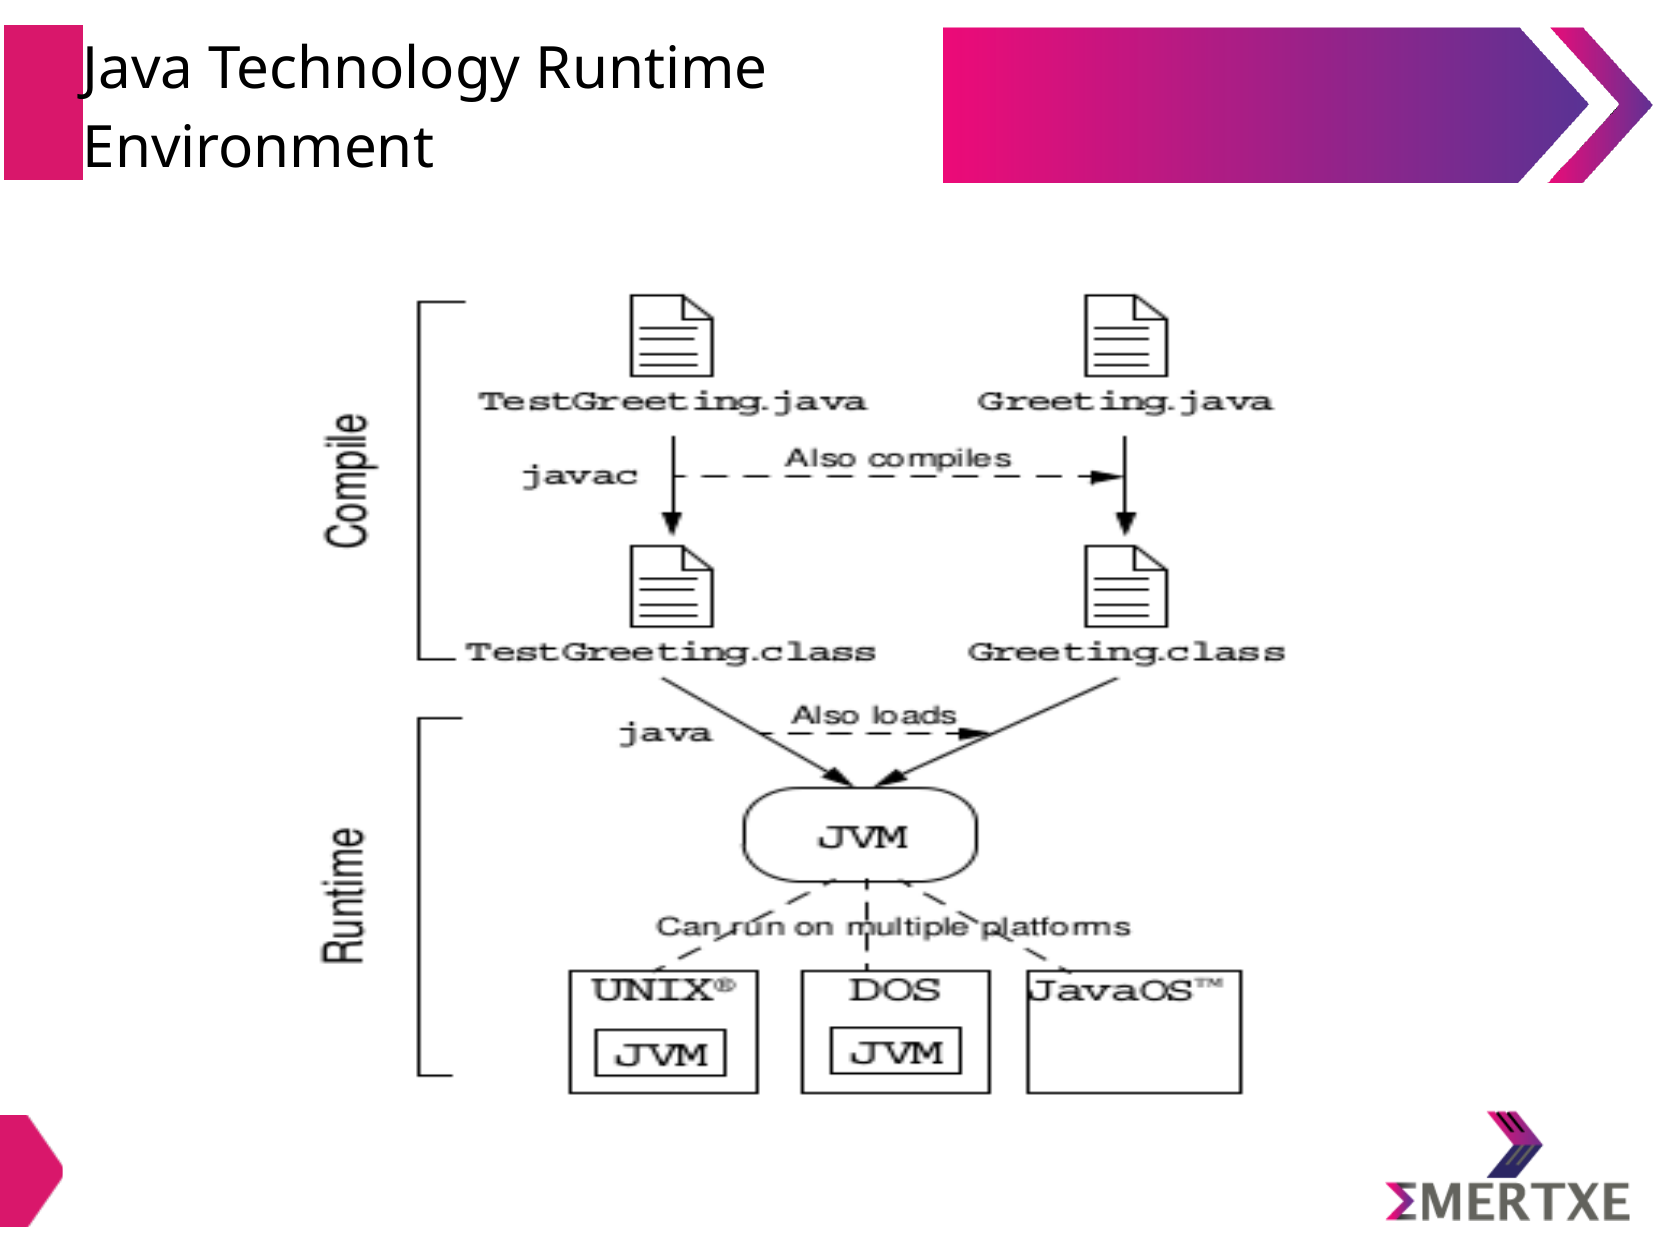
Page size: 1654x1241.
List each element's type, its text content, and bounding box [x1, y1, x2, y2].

picture [270, 284, 1366, 1111]
picture [1571, 27, 1653, 183]
title Java Technology Runtime Environment [82, 2, 1571, 210]
picture [1385, 1107, 1631, 1221]
